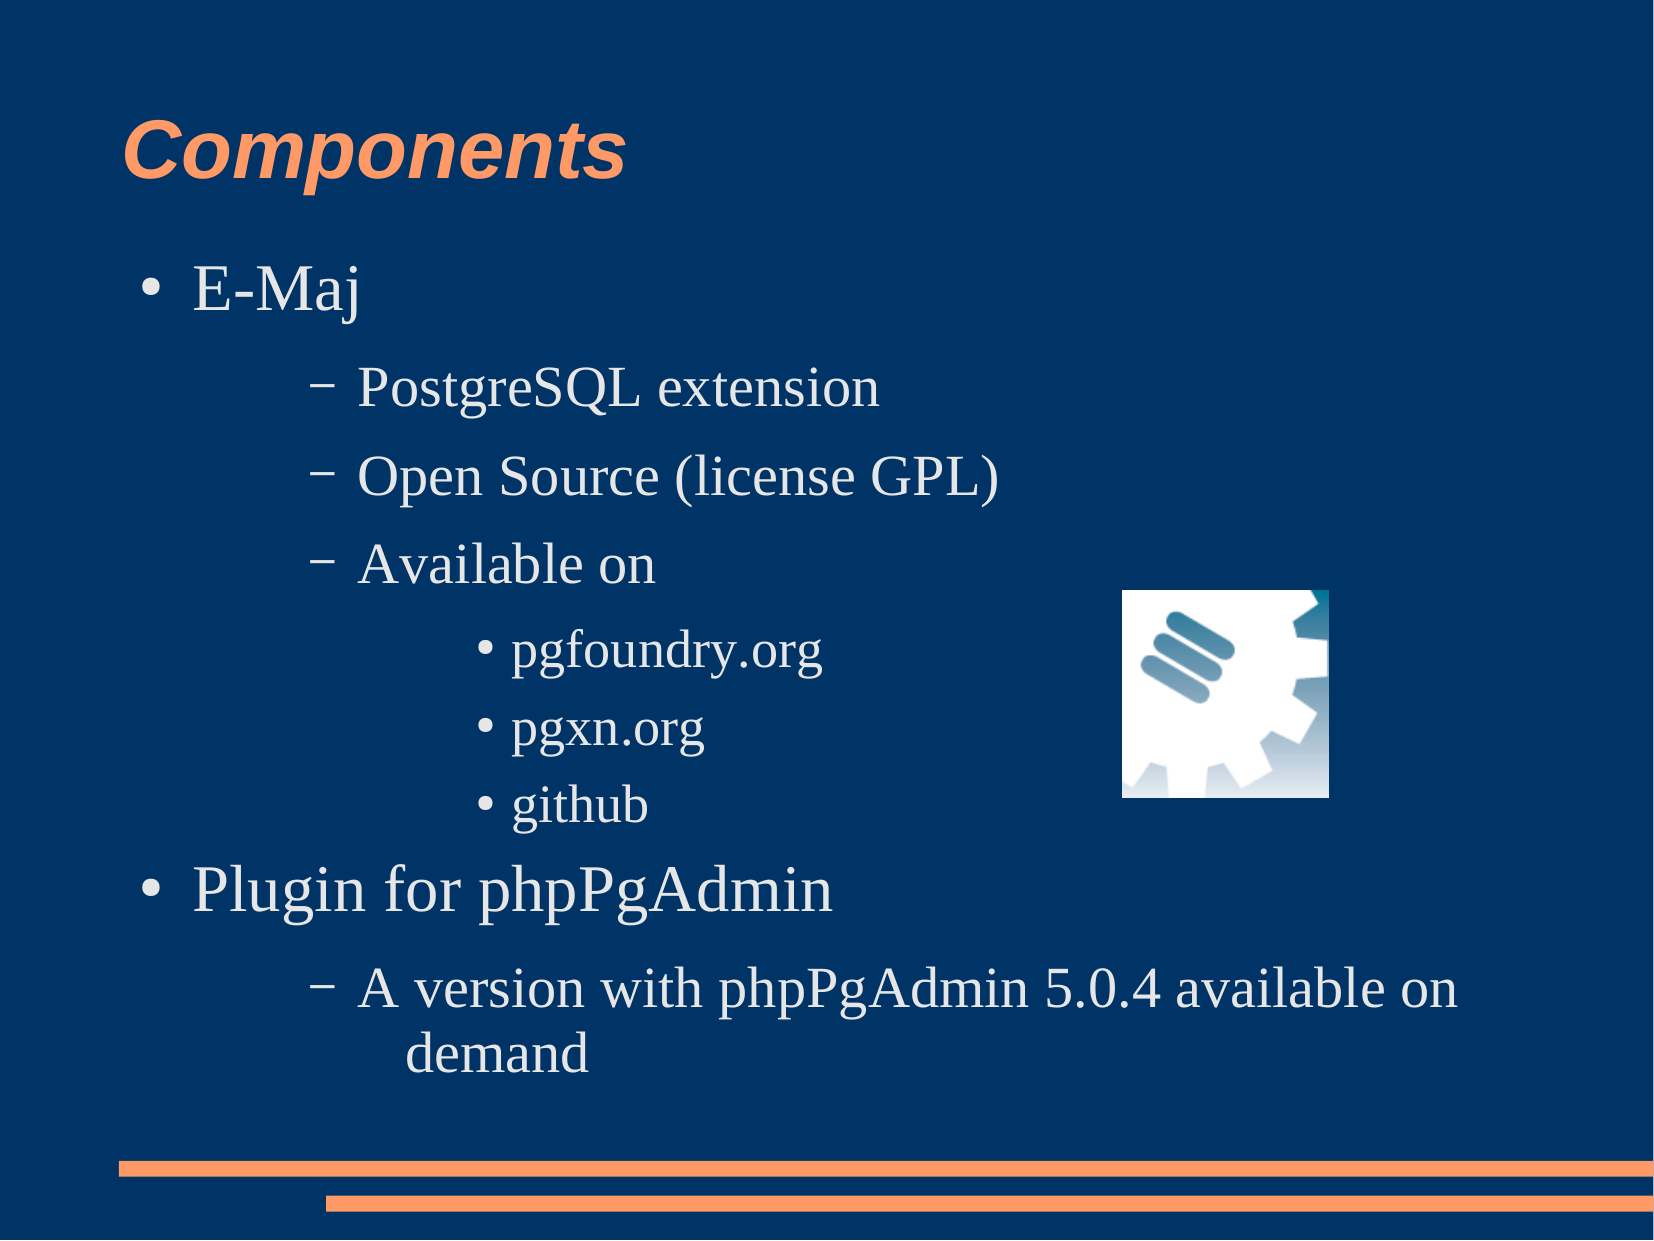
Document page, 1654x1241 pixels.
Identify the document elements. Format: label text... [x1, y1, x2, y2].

list E-Maj PostgreSQL extension Open Source (license GPL) Available on pgfoundry.org pgxn.org github Plugin for phpPgAdmin A version with phpPgAdmin 5.0.4 available on demand [121, 251, 1561, 1093]
picture [1122, 590, 1329, 798]
title Components [121, 53, 1534, 246]
